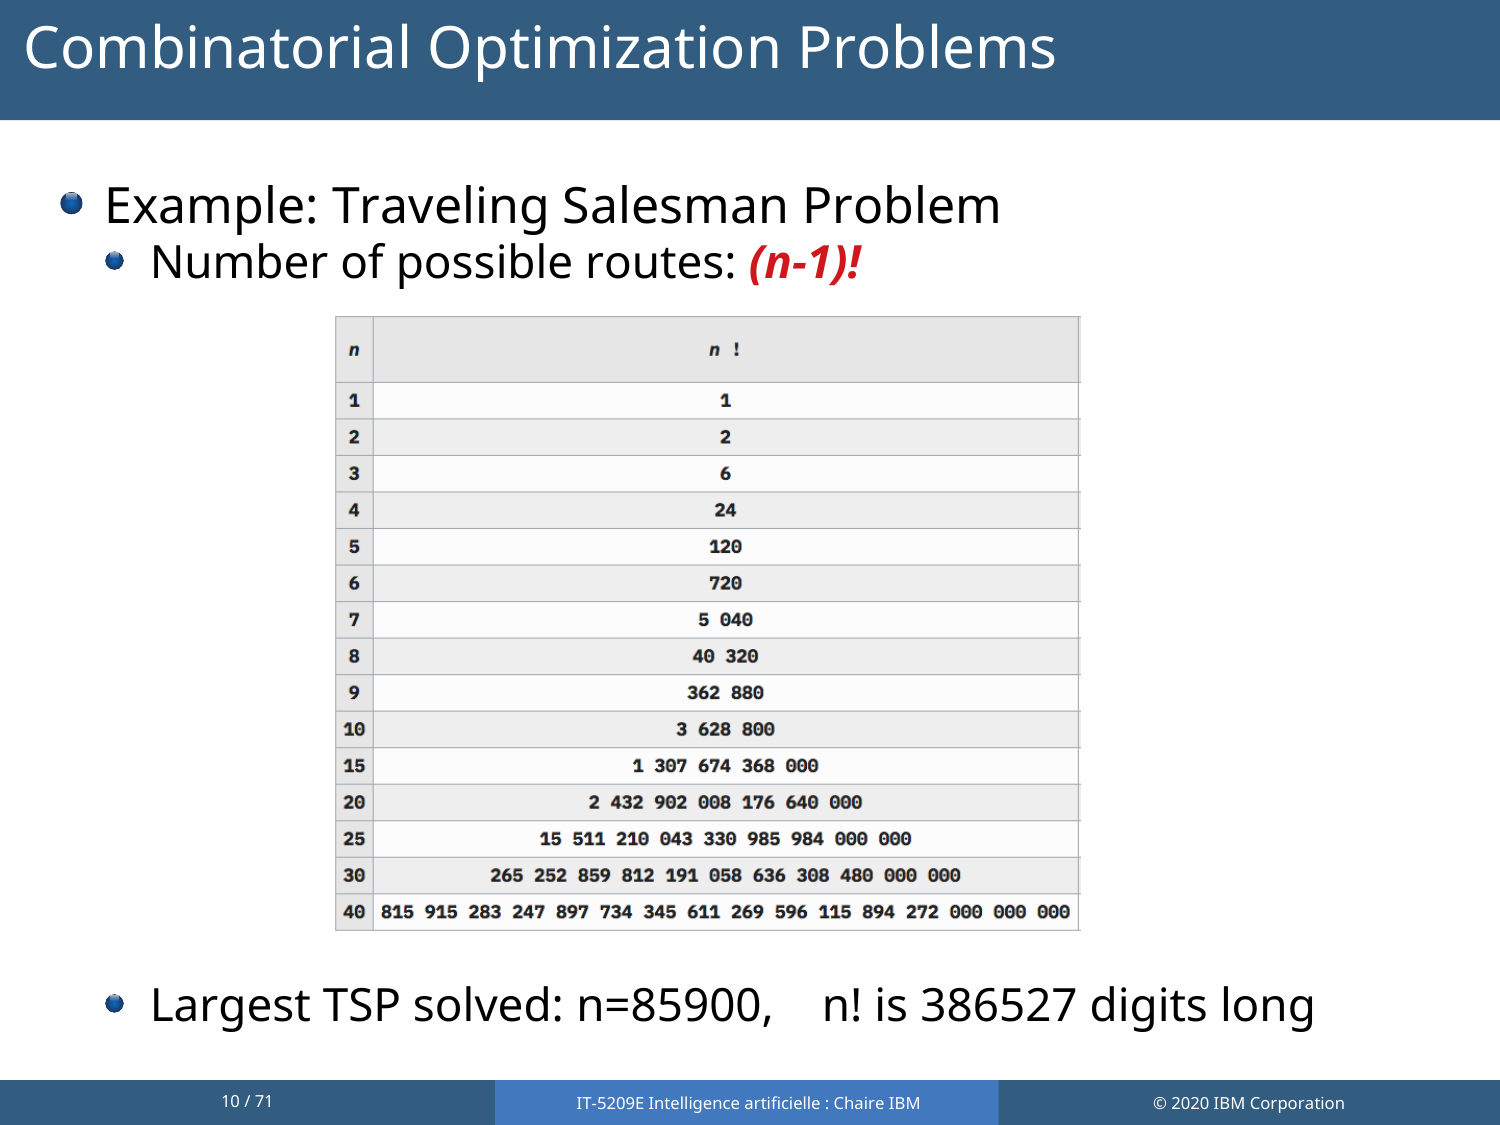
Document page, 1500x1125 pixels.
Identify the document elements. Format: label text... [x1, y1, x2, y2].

title Combinatorial Optimization Problems [0, 0, 1500, 121]
picture [330, 313, 1081, 934]
list Example: Traveling Salesman Problem Number of possible routes: (n-1)! Largest TSP solved: n=85900, n! is 386527 digits long [45, 165, 1441, 1039]
